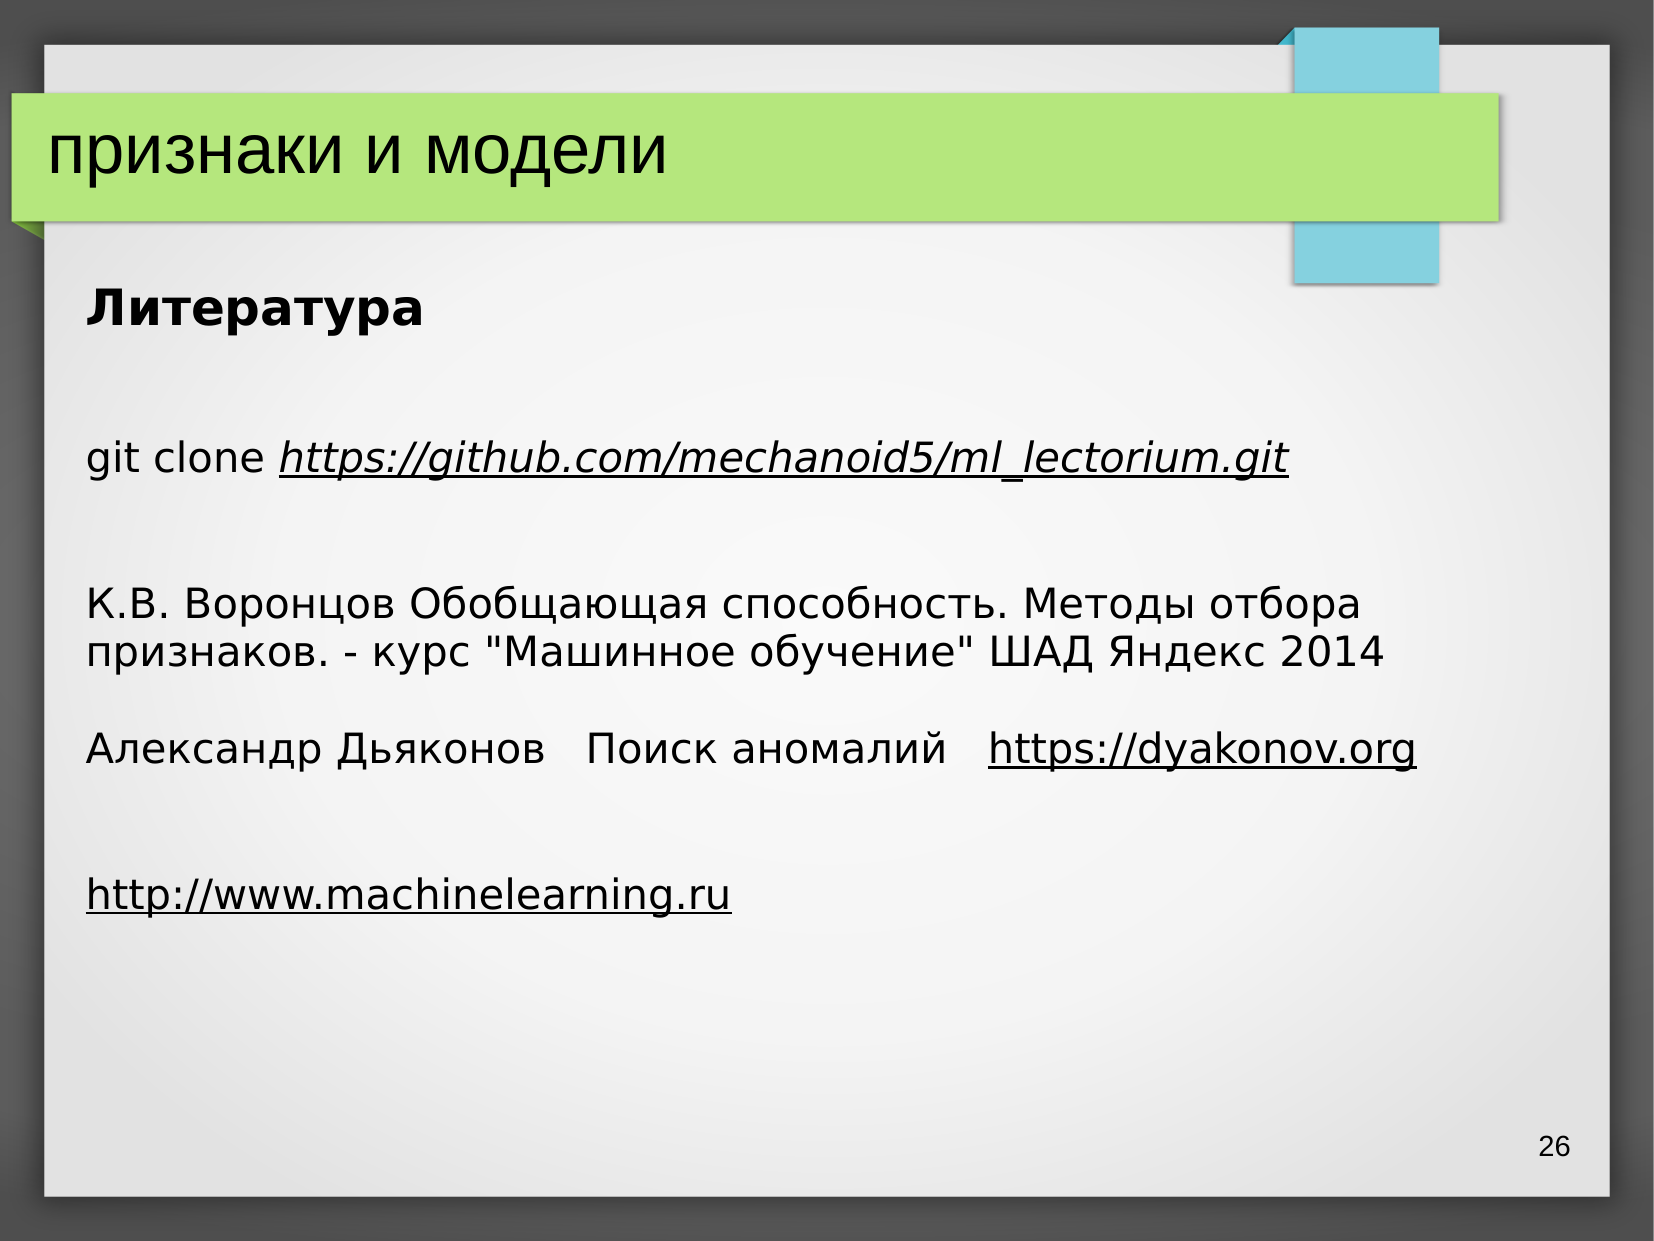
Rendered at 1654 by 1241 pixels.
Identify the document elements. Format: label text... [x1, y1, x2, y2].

title признаки и модели [47, 113, 1465, 185]
text_box Литература git clone https://github.com/mechanoid5/ml_lectorium.git К.В. Воронцов Обобщающая способность. Методы отбора признаков. - курс "Машинное обучение" ШАД Яндекс 2014 Александр Дьяконов Поиск аномалий https://dyakonov.org http://www.machinelearning.ru [70, 271, 1512, 927]
picture [0, 0, 1654, 1241]
